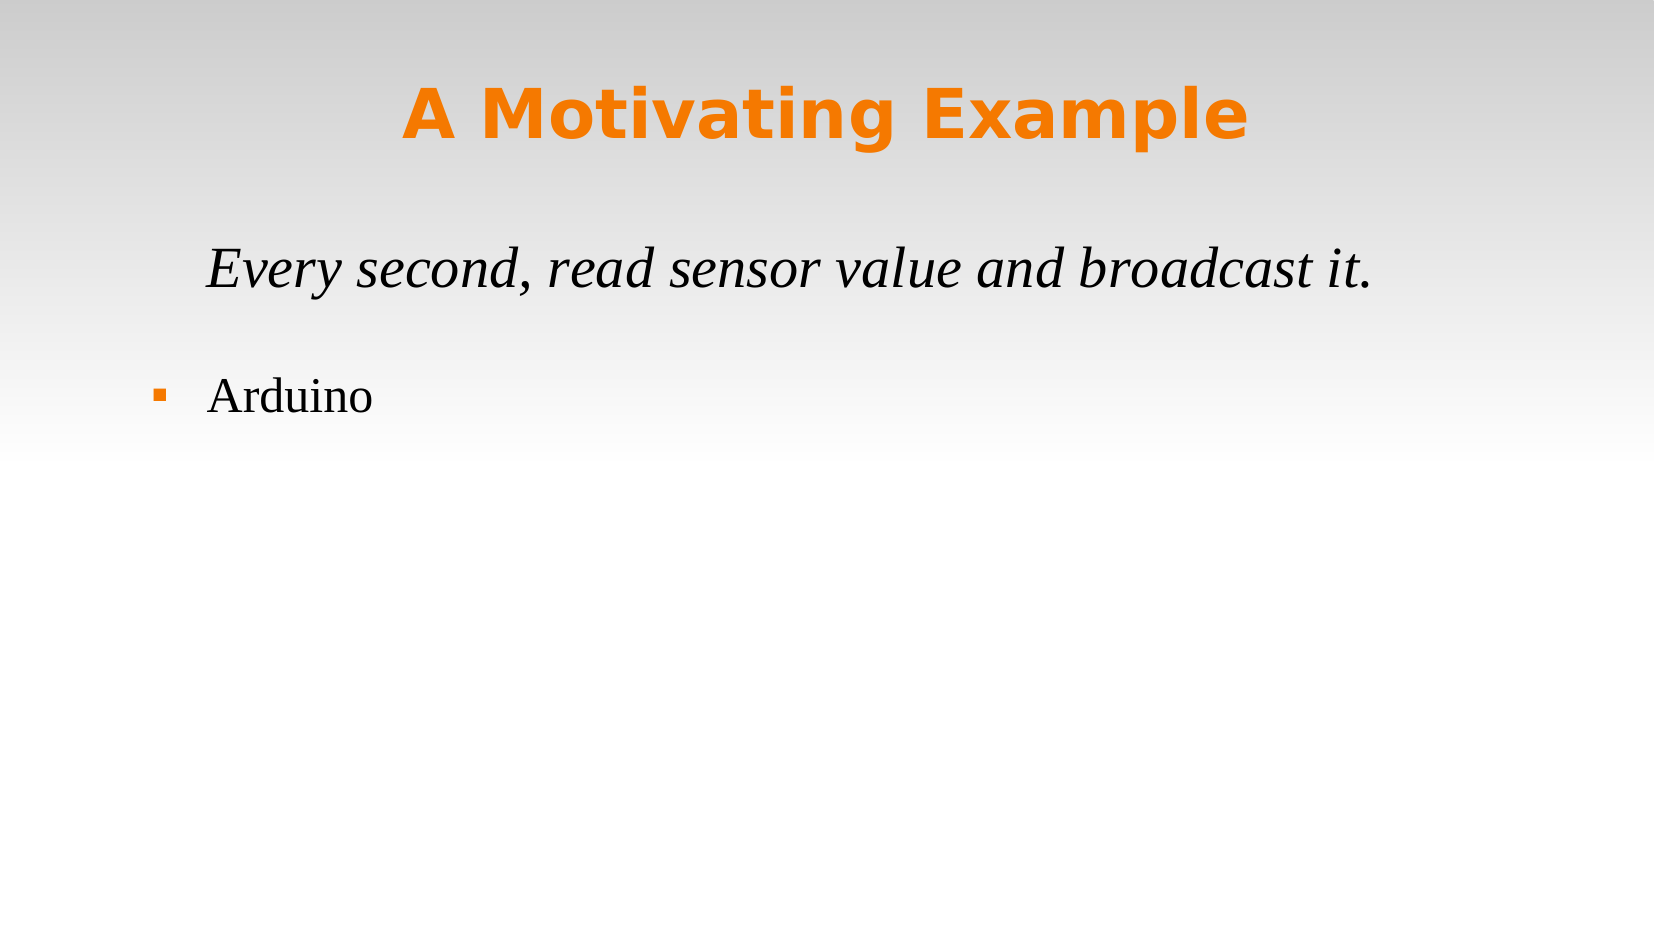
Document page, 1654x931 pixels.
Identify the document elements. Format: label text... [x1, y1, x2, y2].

list Arduino [82, 368, 809, 851]
title A Motivating Example [82, 37, 1571, 193]
list Every second, read sensor value and broadcast it. [82, 235, 1538, 314]
